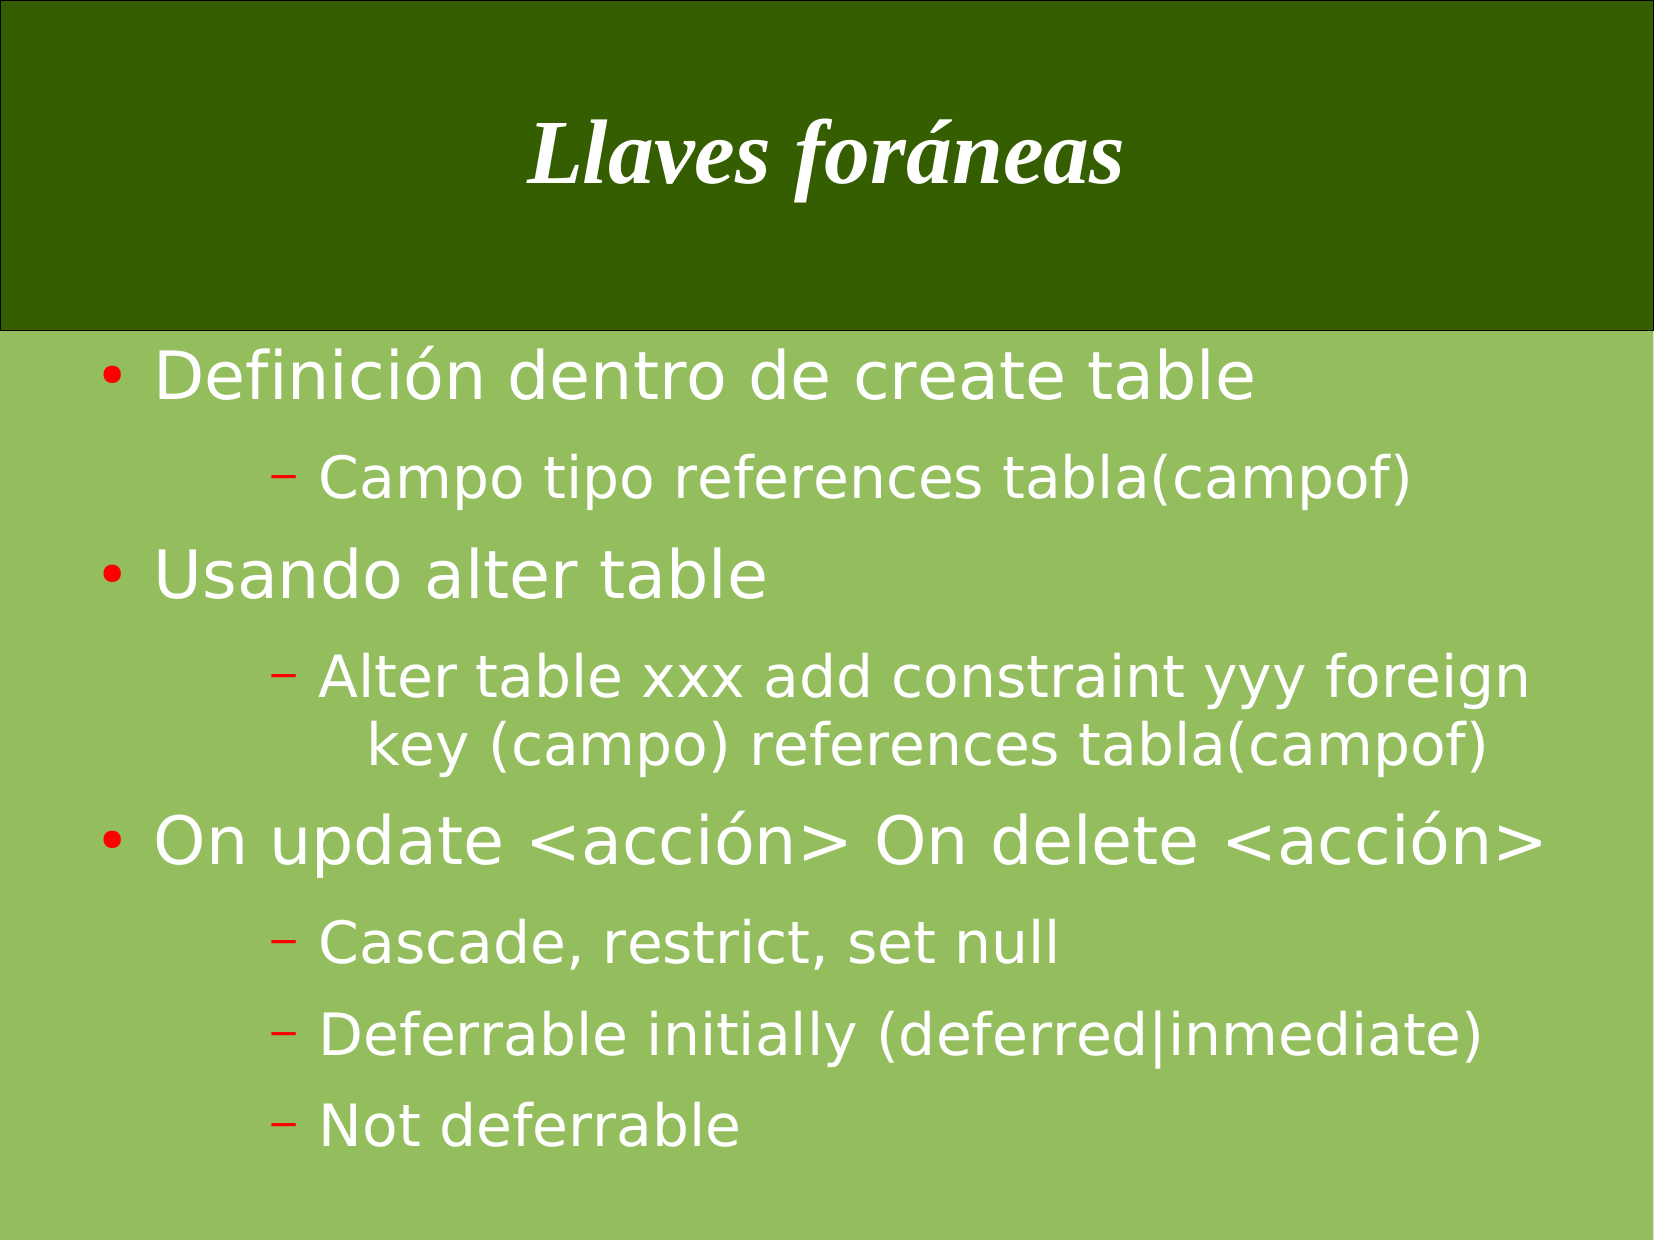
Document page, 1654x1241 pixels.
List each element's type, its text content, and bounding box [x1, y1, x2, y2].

title Llaves foráneas [82, 49, 1571, 257]
list Definición dentro de create table Campo tipo references tabla(campof) Usando alter table Alter table xxx add constraint yyy foreign key (campo) references tabla(campof) On update <acción> On delete <acción> Cascade, restrict, set null Deferrable initially (deferred|inmediate) Not deferrable [82, 337, 1571, 1161]
